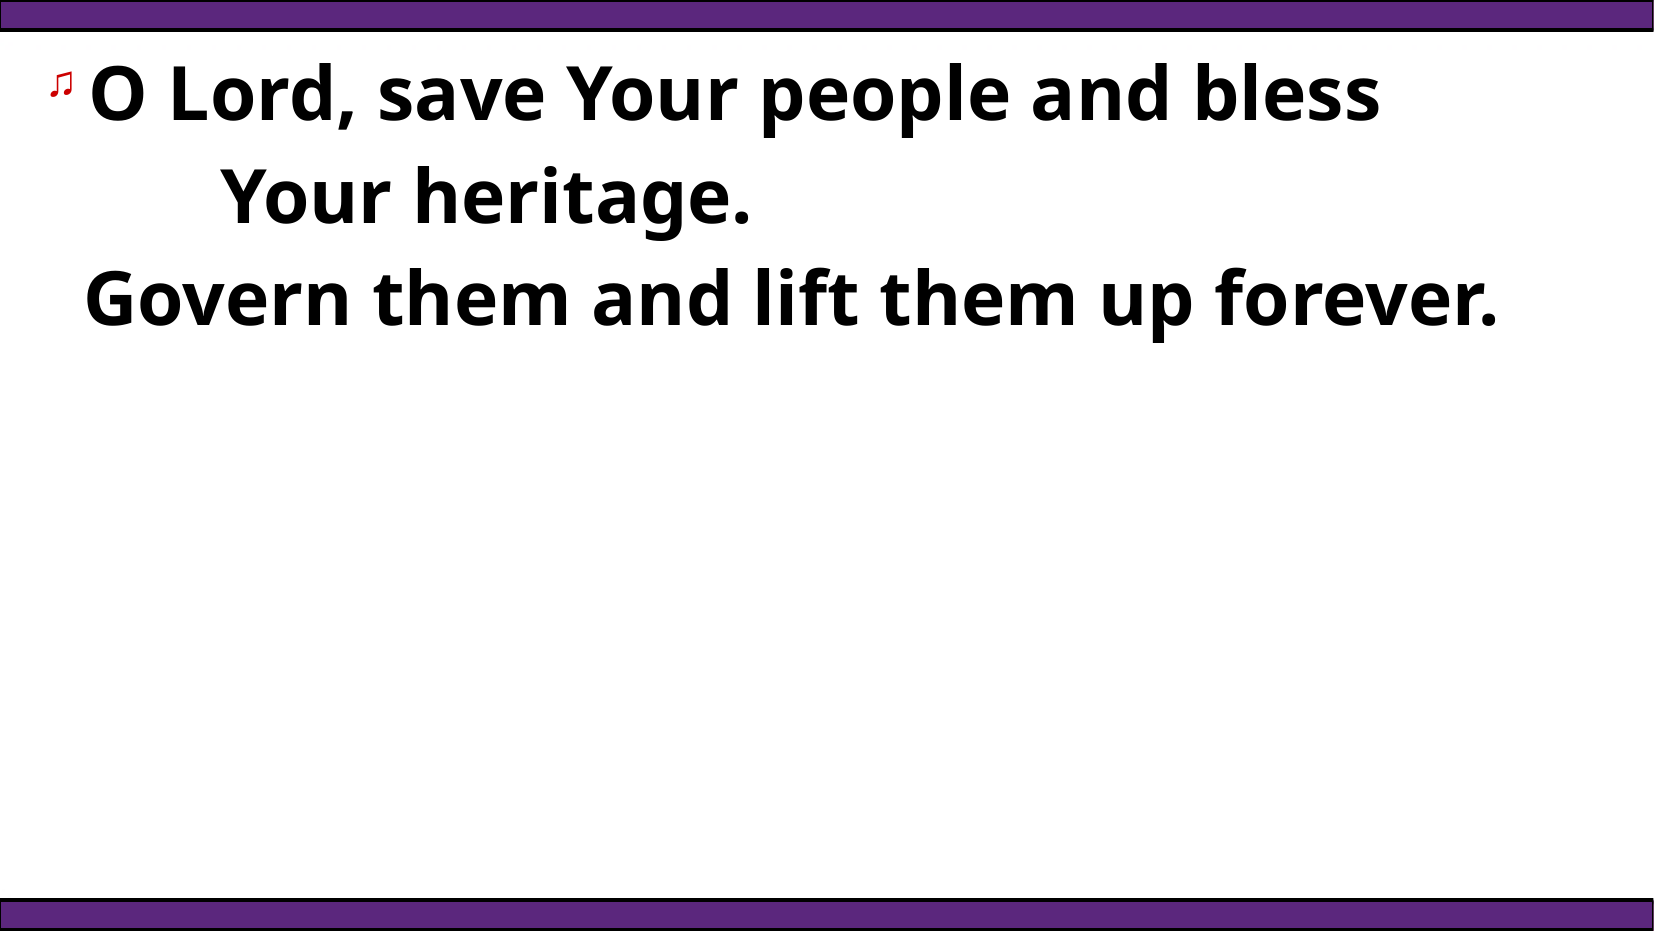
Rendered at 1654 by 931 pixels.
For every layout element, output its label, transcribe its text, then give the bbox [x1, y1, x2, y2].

text_box [0, 0, 1654, 31]
text_box ♫ O Lord, save Your people and bless Your heritage. Govern them and lift them up forever. [30, 33, 1591, 348]
text_box [0, 900, 1654, 931]
picture [0, 31, 1654, 900]
